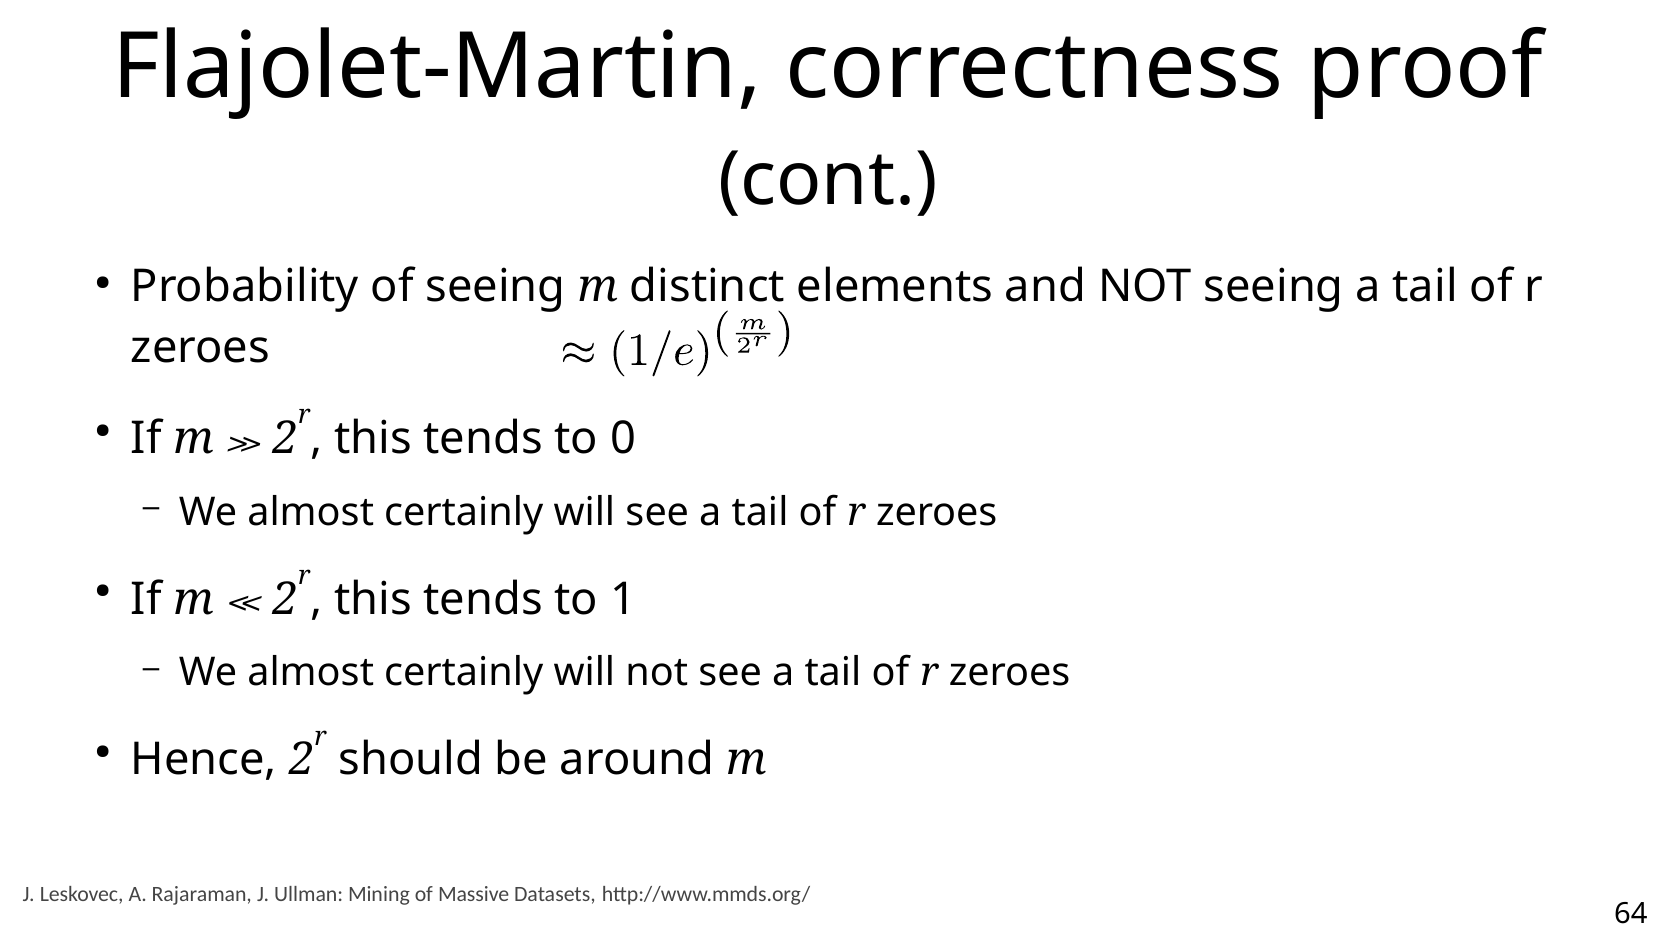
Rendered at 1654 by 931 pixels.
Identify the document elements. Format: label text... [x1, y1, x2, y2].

text_box J. Leskovec, A. Rajaraman, J. Ullman: Mining of Massive Datasets, http://www.mmds.org/ [7, 877, 1116, 914]
list Probability of seeing m distinct elements and NOT seeing a tail of r zeroes If m ≫ 2r, this tends to 0 We almost certainly will see a tail of r zeroes If m ≪ 2r, this tends to 1 We almost certainly will not see a tail of r zeroes Hence, 2r should be around m [82, 253, 1571, 793]
title Flajolet-Martin, correctness proof (cont.) [2, 1, 1654, 226]
